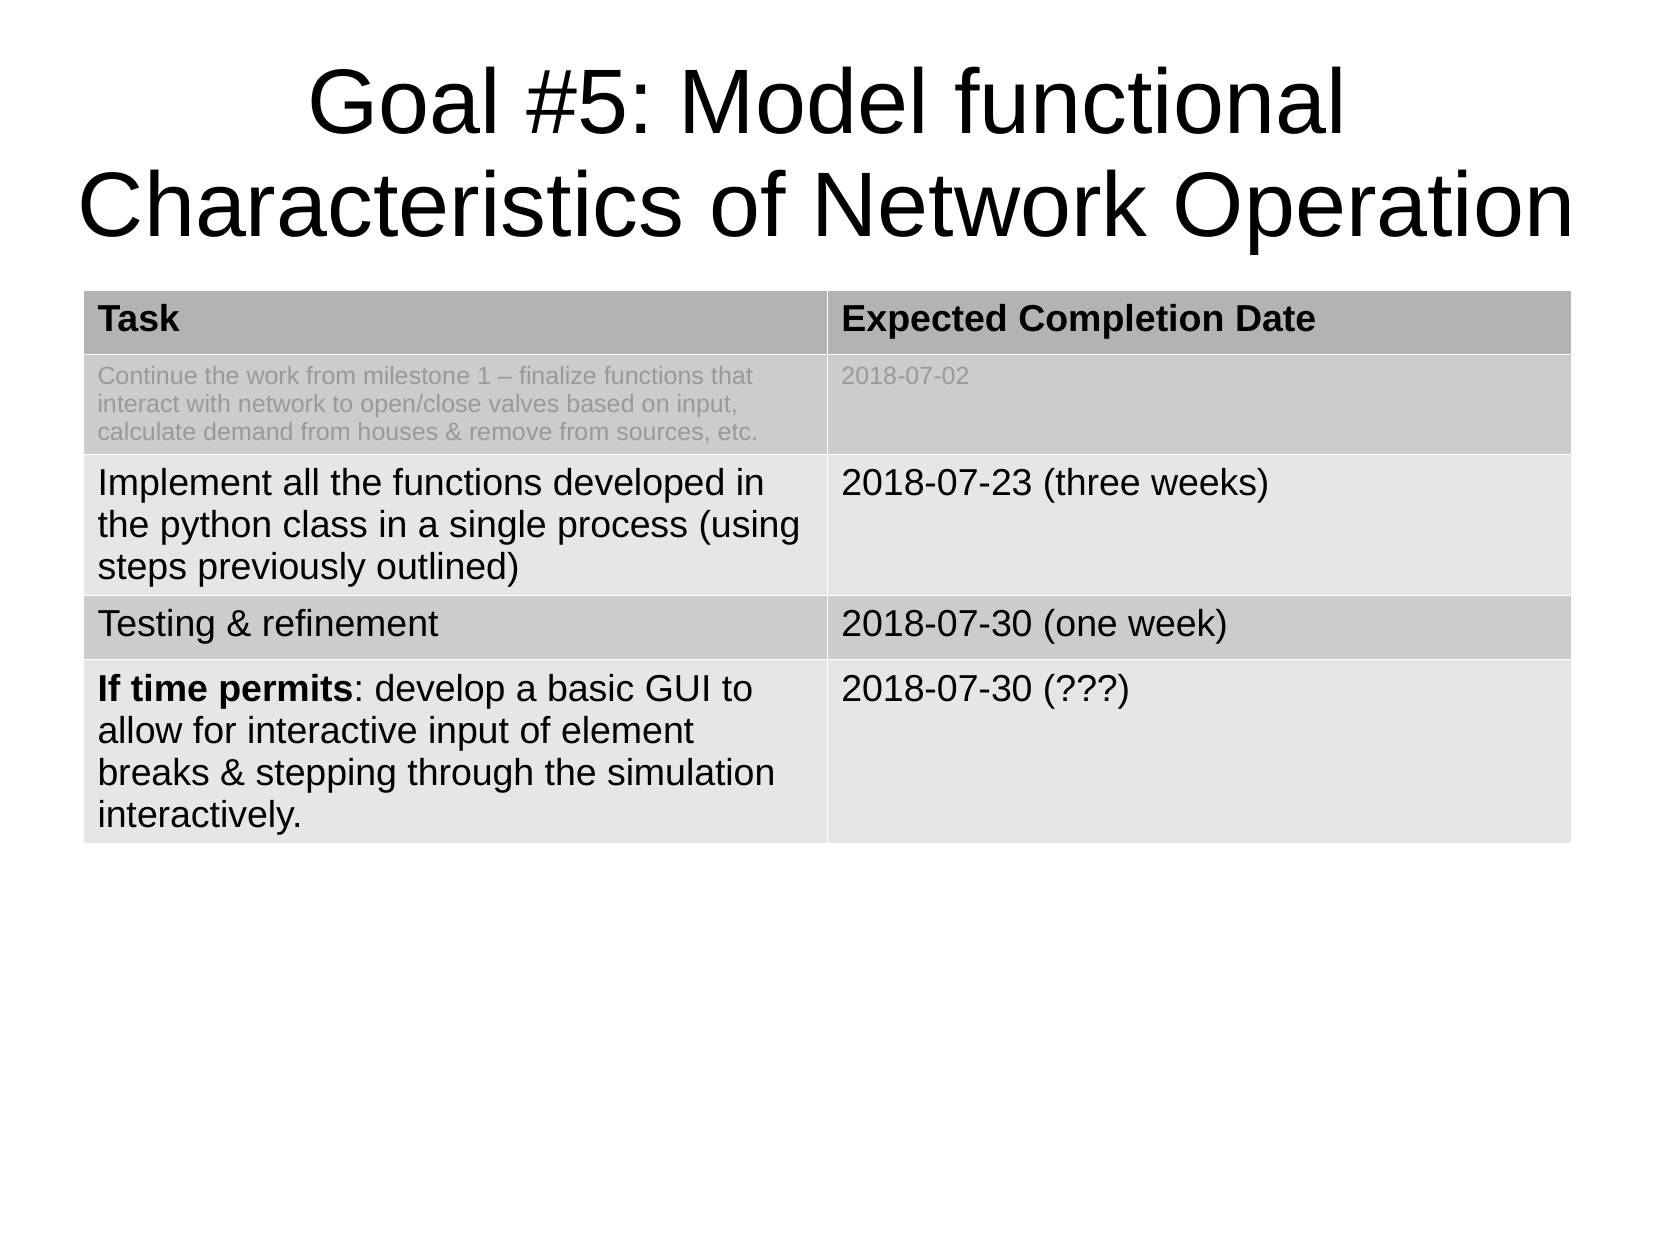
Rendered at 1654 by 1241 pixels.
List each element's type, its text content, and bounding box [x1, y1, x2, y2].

table_cell 2018-07-30 (???) [828, 660, 1571, 843]
table_cell Continue the work from milestone 1 – finalize functions that interact with network to open/close valves based on input, calculate demand from houses & remove from sources, etc. [84, 355, 827, 454]
table_header Task [84, 307, 827, 354]
title Goal #5: Model functional Characteristics of Network Operation [59, 0, 1597, 307]
table_cell 2018-07-02 [828, 355, 1571, 454]
table_cell Implement all the functions developed in the python class in a single process (using steps previously outlined) [84, 455, 827, 595]
table_cell If time permits: develop a basic GUI to allow for interactive input of element breaks & stepping through the simulation interactively. [84, 660, 827, 843]
table_cell 2018-07-30 (one week) [828, 596, 1571, 659]
table_header Expected Completion Date [828, 307, 1571, 354]
table_cell Testing & refinement [84, 596, 827, 659]
table_cell 2018-07-23 (three weeks) [828, 455, 1571, 595]
